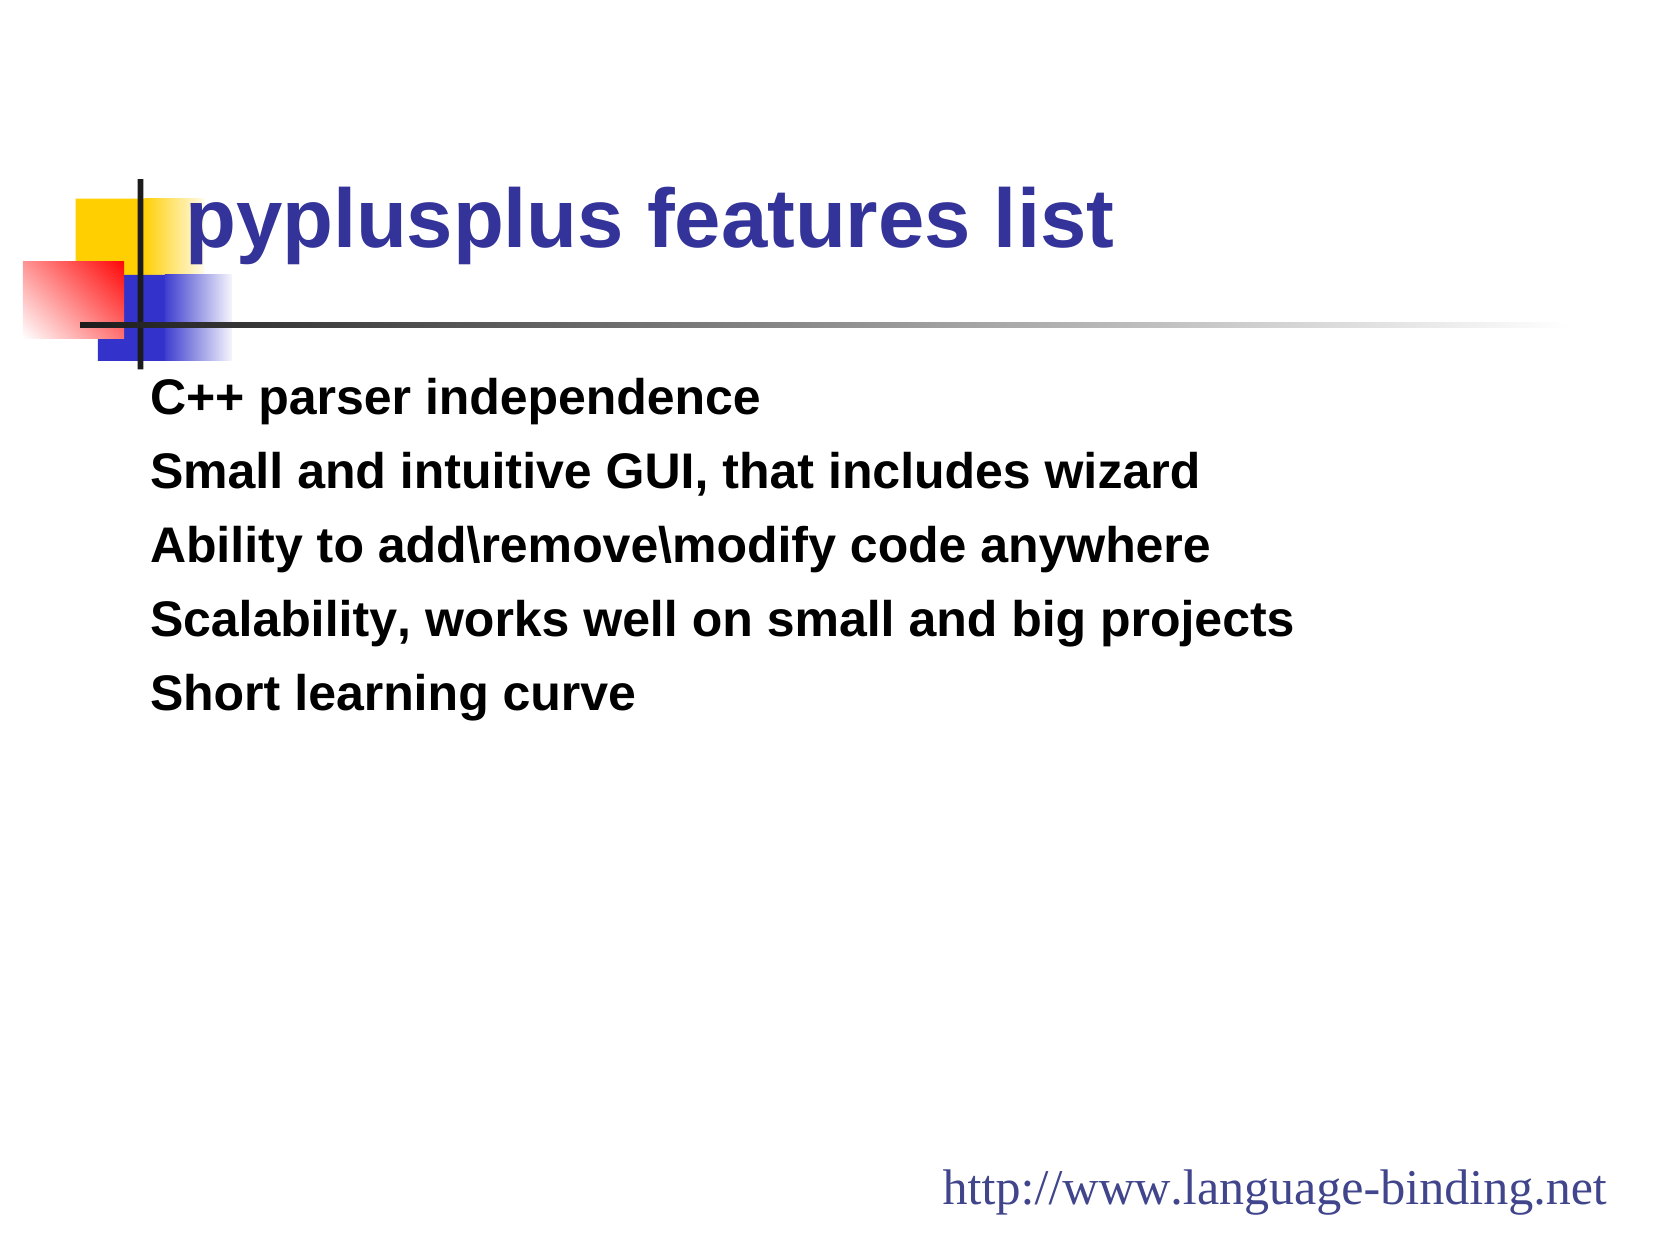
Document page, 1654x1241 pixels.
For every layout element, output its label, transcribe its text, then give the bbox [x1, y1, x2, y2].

title pyplusplus features list [185, 174, 1138, 268]
text_box http://www.language-binding.net [937, 1162, 1613, 1216]
list C++ parser independence Small and intuitive GUI, that includes wizard Ability to add\remove\modify code anywhere Scalability, works well on small and big projects Short learning curve [150, 374, 1556, 748]
